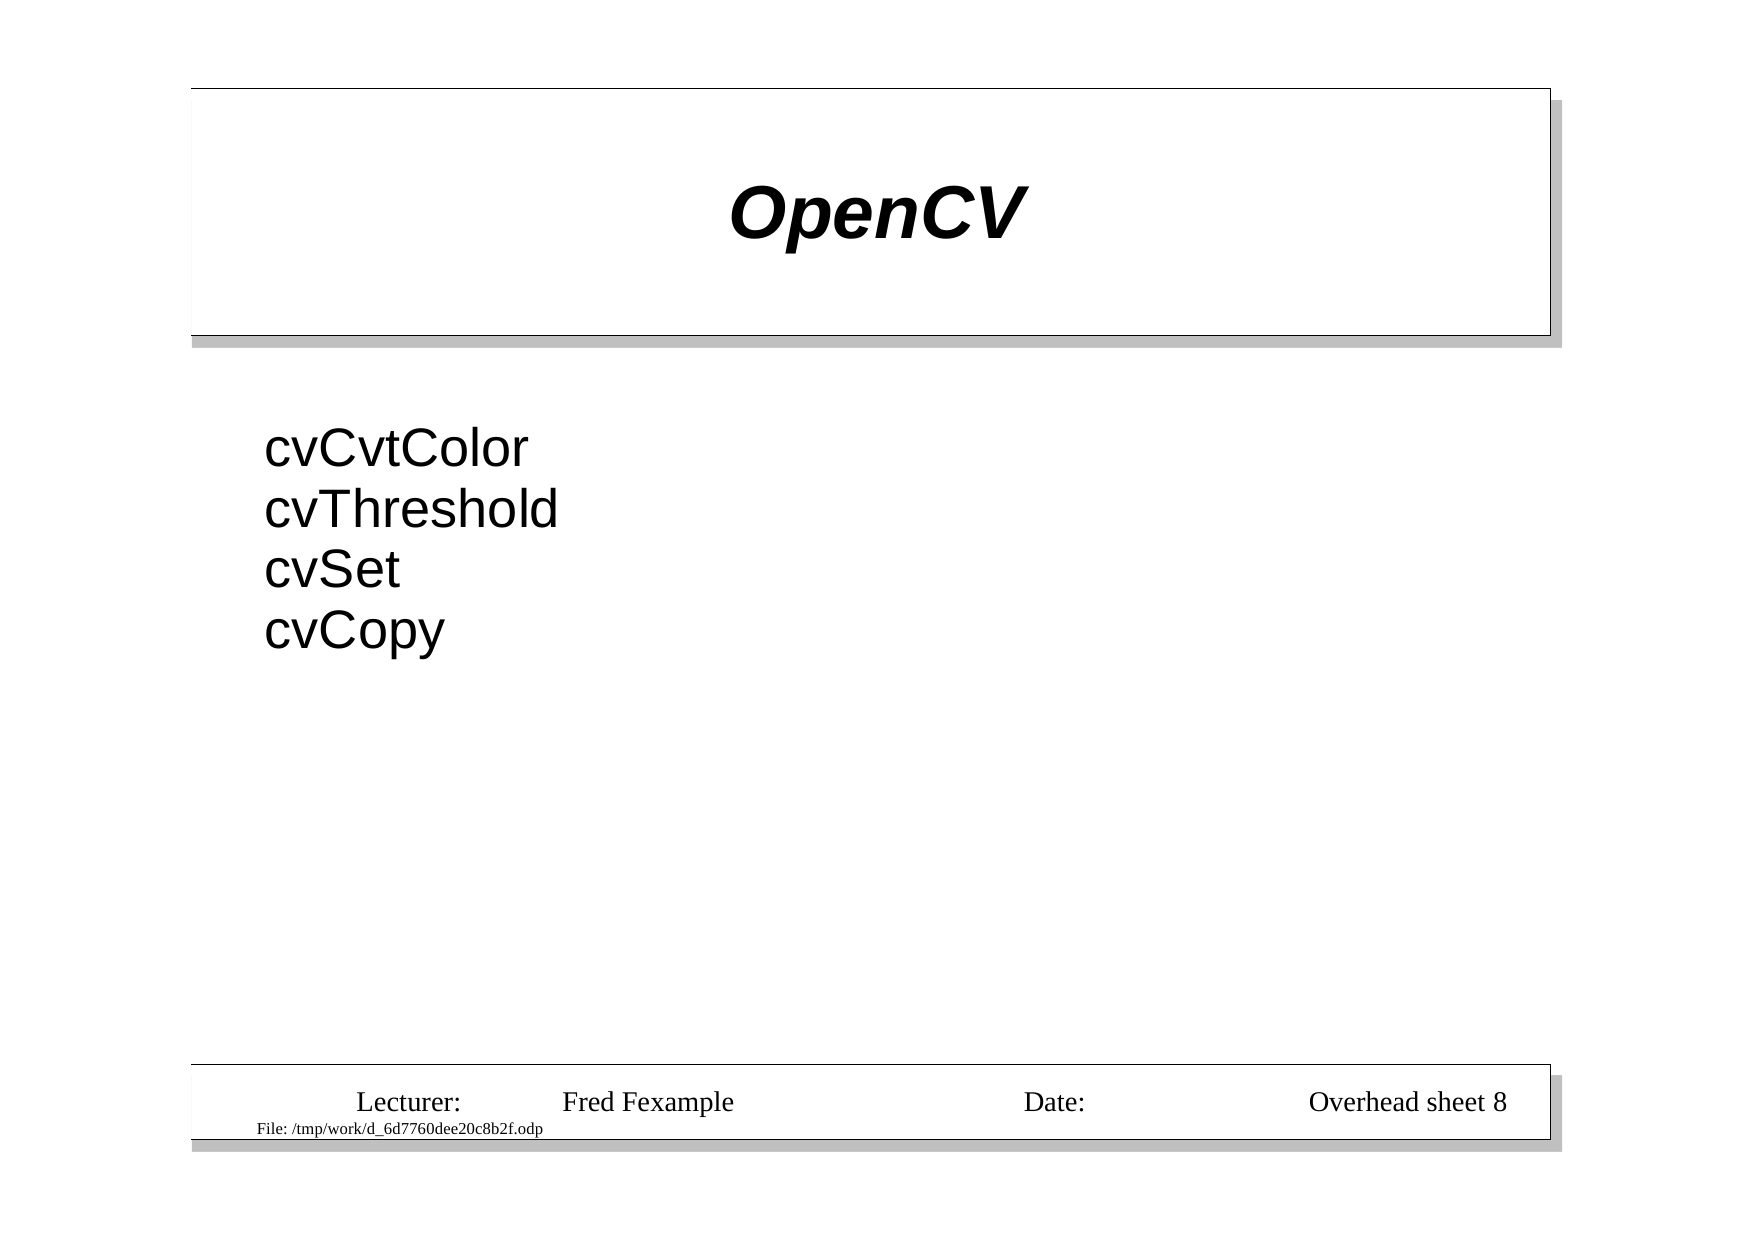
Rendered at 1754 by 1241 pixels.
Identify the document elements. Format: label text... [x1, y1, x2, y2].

title OpenCV [191, 88, 1562, 337]
list cvCvtColor cvThreshold cvSet cvCopy [252, 417, 892, 1006]
